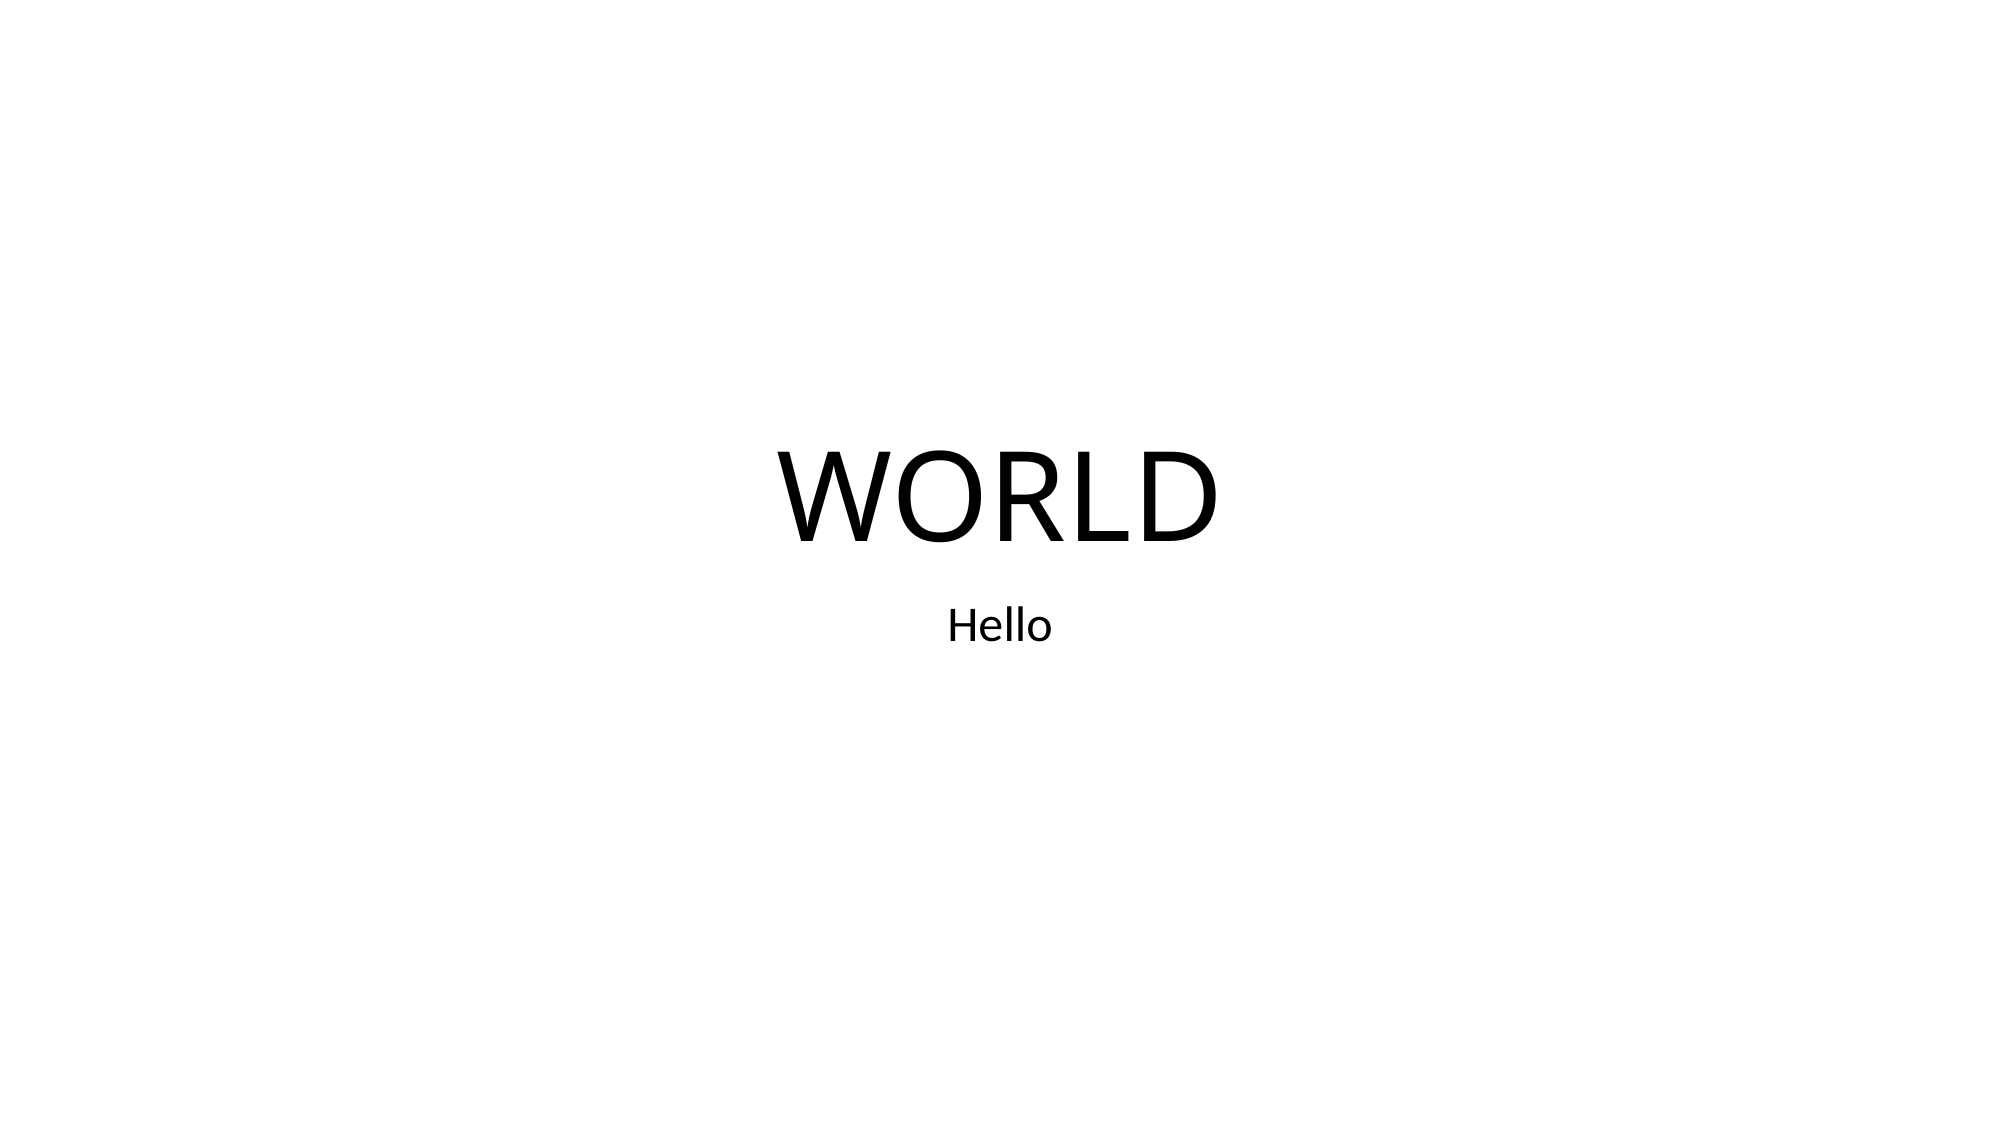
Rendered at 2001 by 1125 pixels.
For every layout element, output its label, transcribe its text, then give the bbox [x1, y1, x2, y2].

subtitle Hello [249, 590, 1750, 863]
title WORLD [249, 184, 1750, 576]
